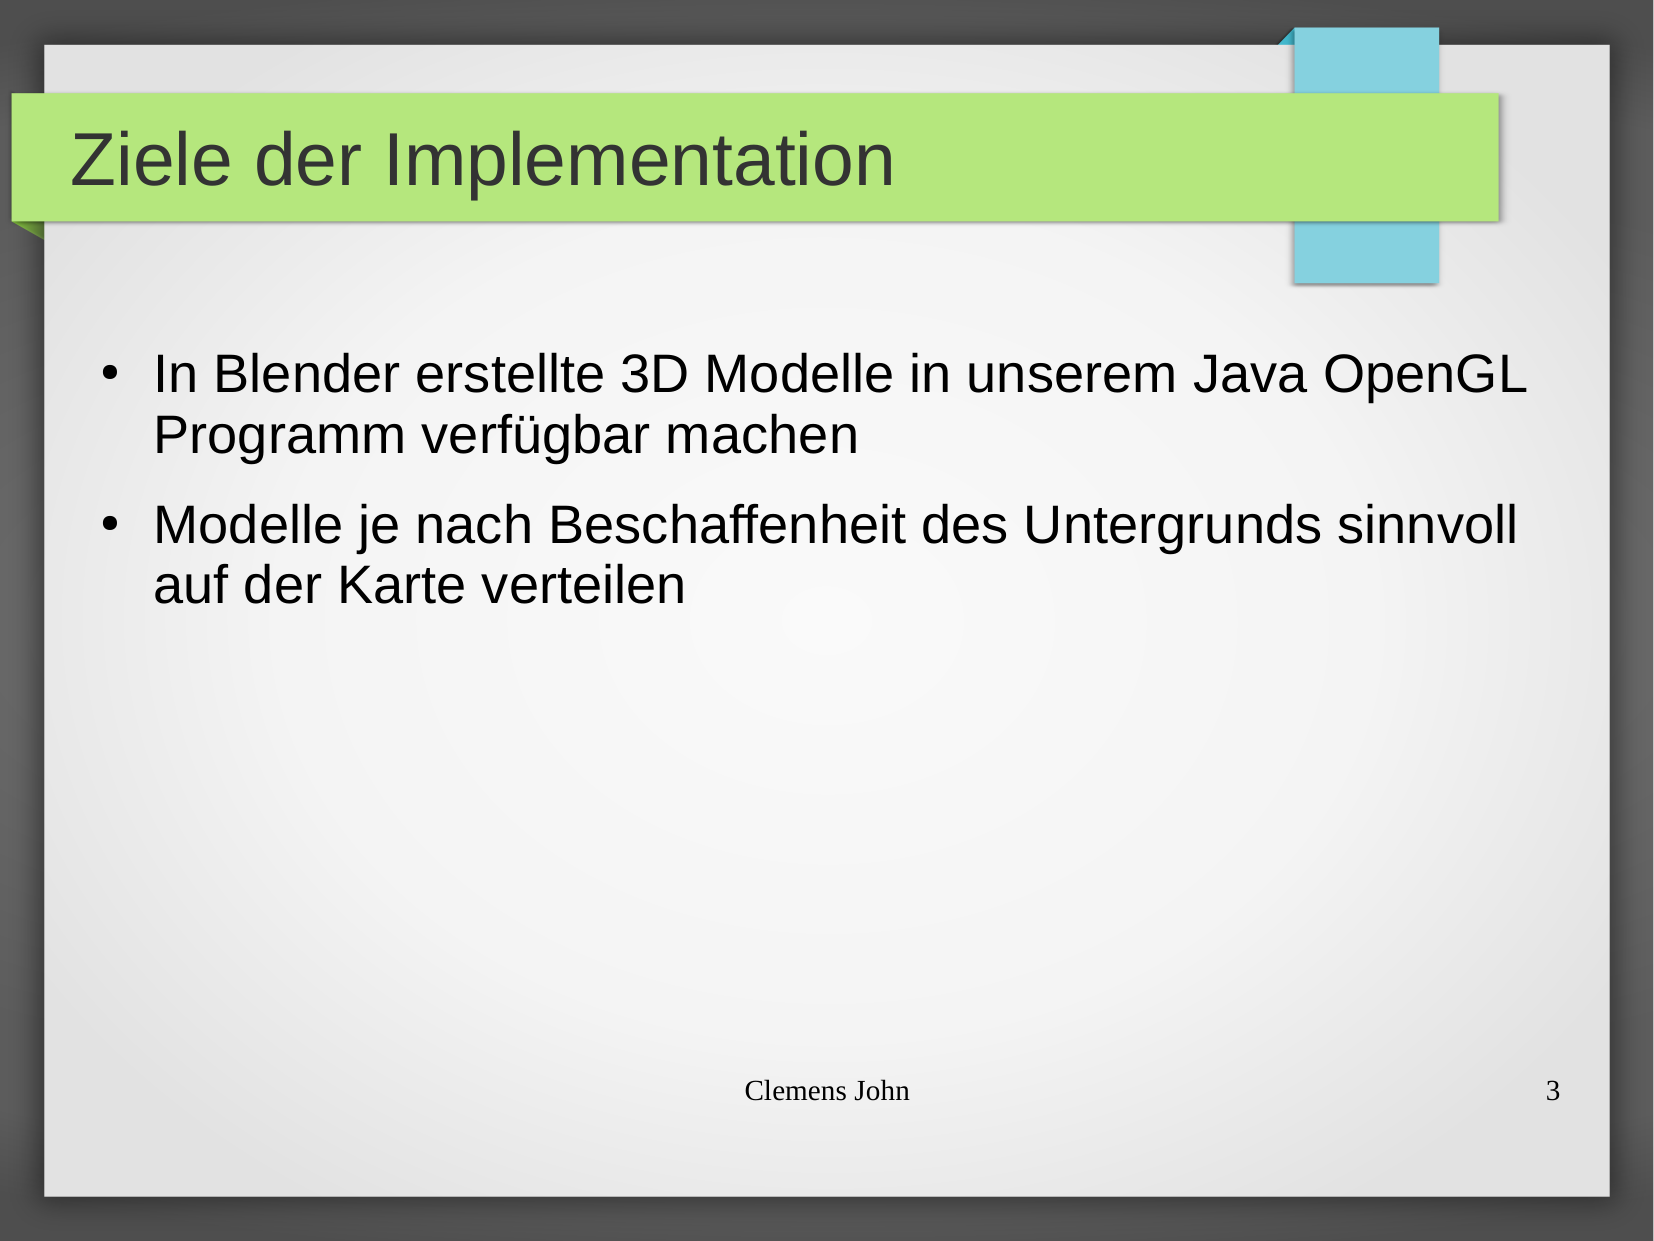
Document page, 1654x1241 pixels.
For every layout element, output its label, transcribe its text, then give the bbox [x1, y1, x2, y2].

title Ziele der Implementation [70, 106, 1229, 213]
list In Blender erstellte 3D Modelle in unserem Java OpenGL Programm verfügbar machen Modelle je nach Beschaffenheit des Untergrunds sinnvoll auf der Karte verteilen [82, 343, 1538, 1063]
picture [0, 0, 1654, 1241]
